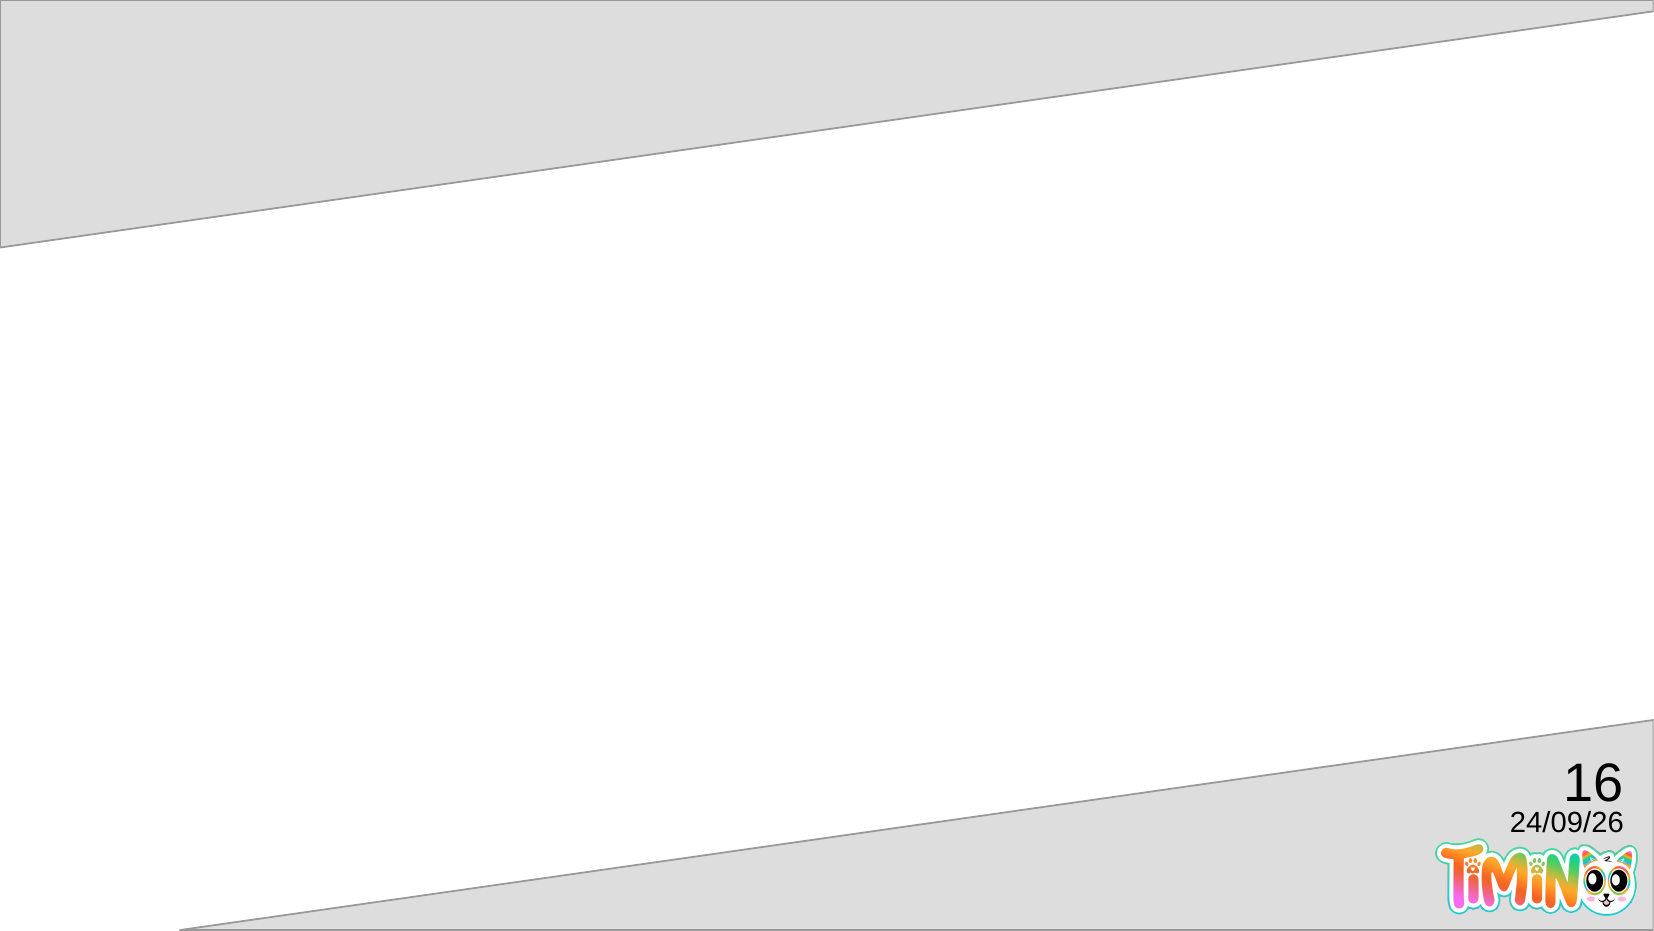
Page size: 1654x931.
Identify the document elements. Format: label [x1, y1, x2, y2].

picture [1435, 838, 1638, 916]
